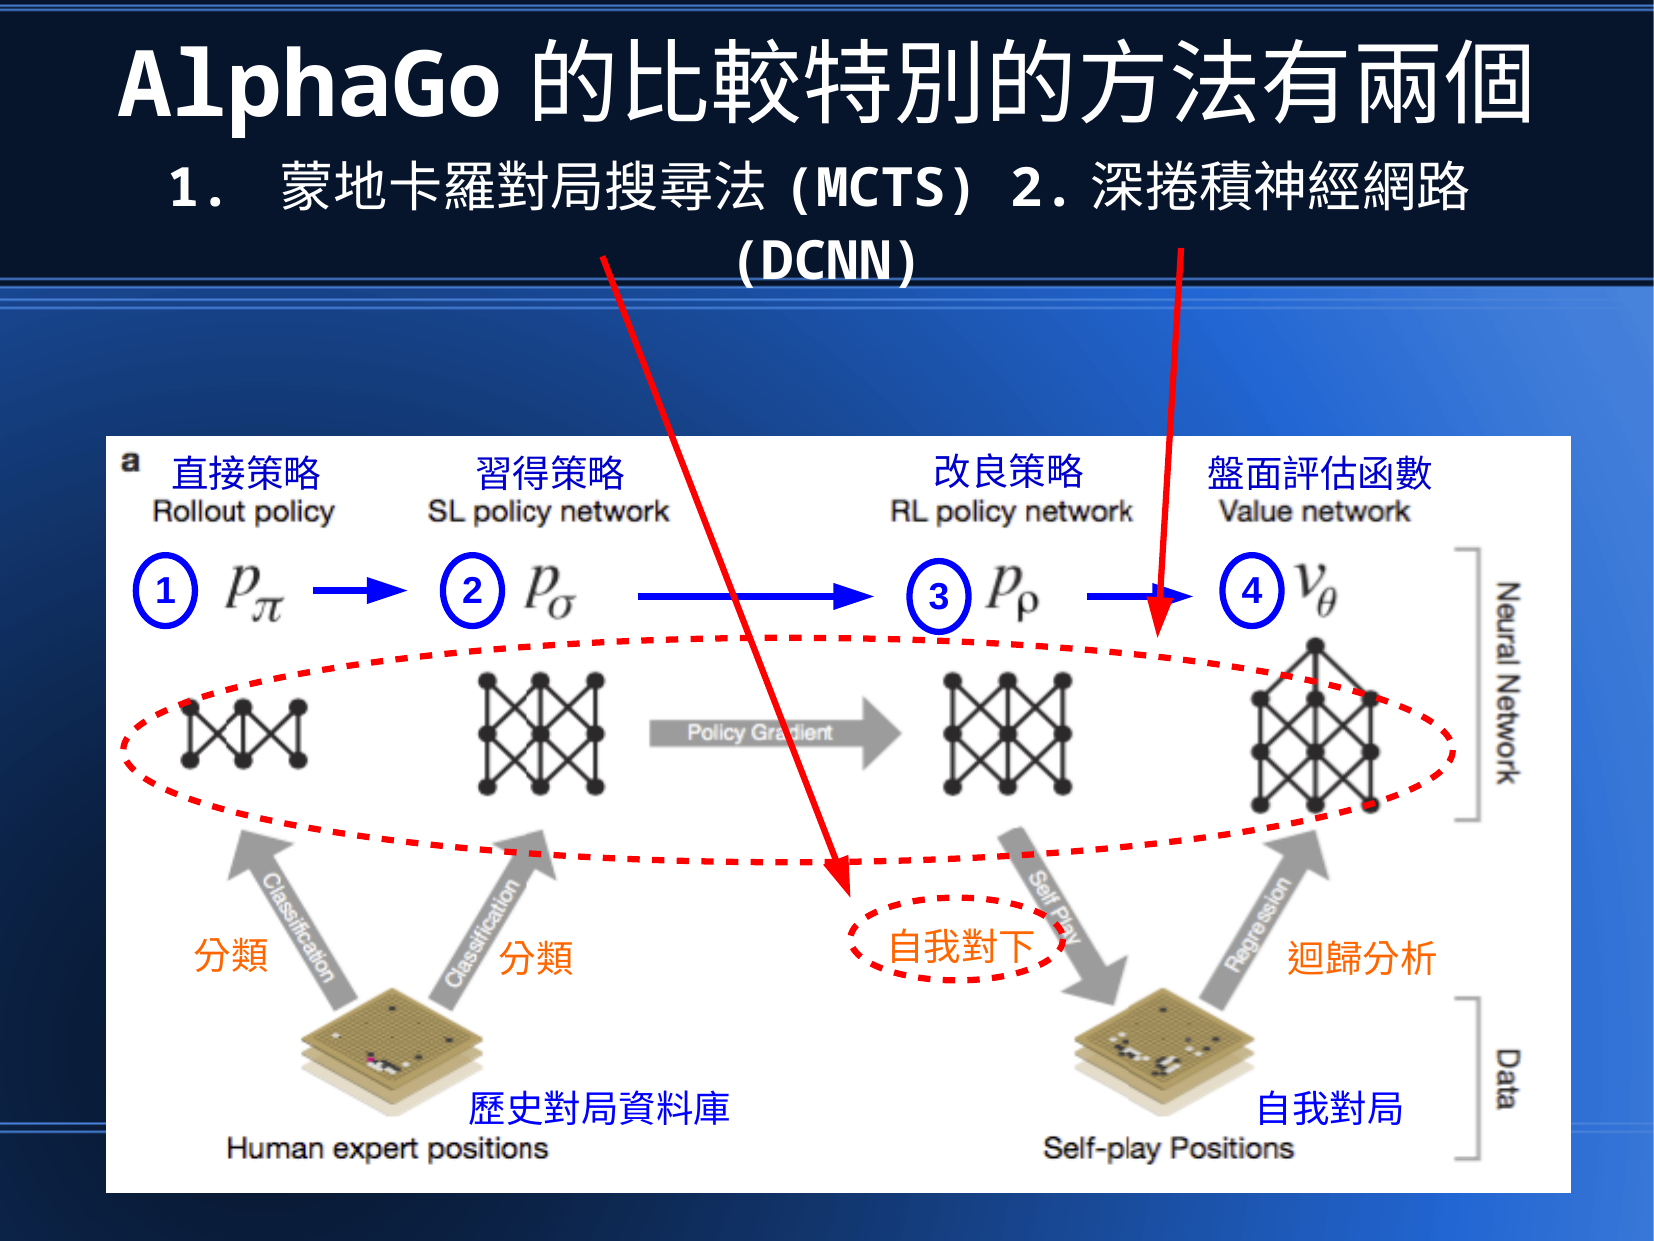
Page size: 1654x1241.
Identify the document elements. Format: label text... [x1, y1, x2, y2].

text_box 2 [442, 555, 503, 627]
text_box 歷史對局資料庫 [454, 1072, 747, 1134]
text_box 習得策略 [460, 437, 641, 499]
text_box 分類 [484, 921, 589, 984]
text_box 4 [1222, 555, 1282, 627]
text_box 直接策略 [156, 437, 337, 499]
text_box 改良策略 [918, 434, 1099, 497]
text_box 1 [135, 555, 195, 627]
text_box 盤面評估函數 [1192, 437, 1448, 499]
text_box 自我對局 [1240, 1072, 1420, 1134]
text_box 迴歸分析 [1273, 921, 1453, 984]
text_box 3 [909, 561, 969, 632]
text_box 分類 [178, 918, 284, 981]
title AlphaGo的比較特別的方法有兩個 1. 蒙地卡羅對局搜尋法(MCTS) 2.深捲積神經網路(DCNN) [82, 49, 1571, 257]
text_box 自我對下 [871, 909, 1052, 972]
picture [0, 0, 1654, 1241]
